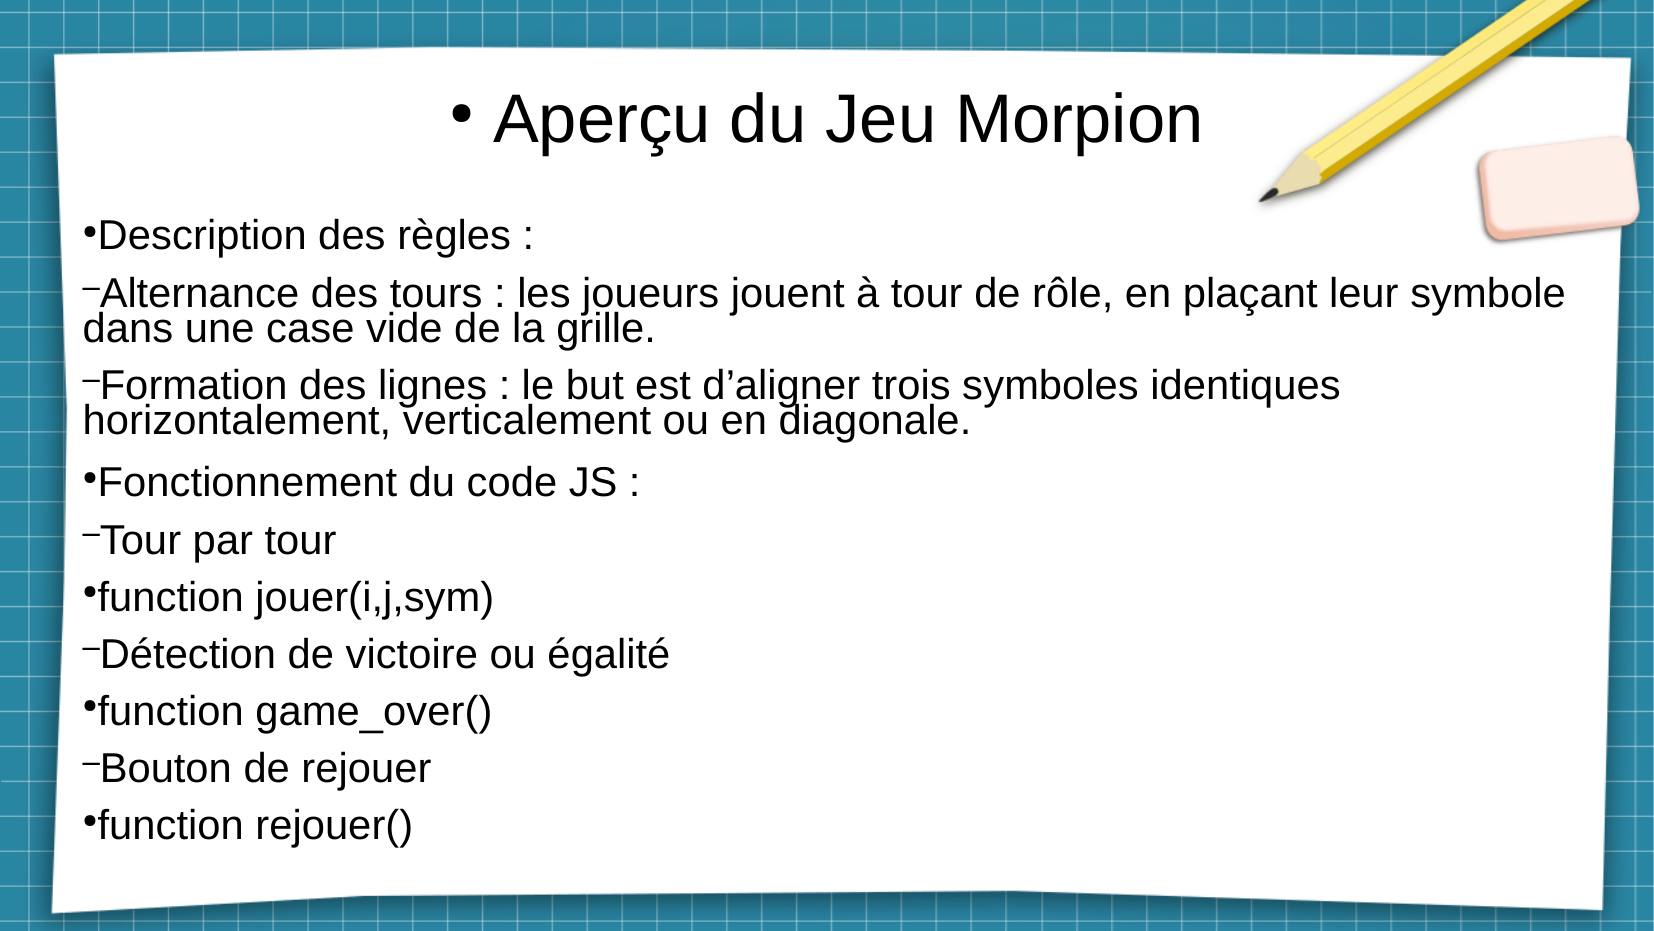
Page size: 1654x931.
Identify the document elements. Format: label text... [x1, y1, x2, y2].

title Aperçu du Jeu Morpion [82, 37, 1571, 193]
list Description des règles : Alternance des tours : les joueurs jouent à tour de rôle, en plaçant leur symbole dans une case vide de la grille. Formation des lignes : le but est d’aligner trois symboles identiques horizontalement, verticalement ou en diagonale. Fonctionnement du code JS : Tour par tour function jouer(i,j,sym) Détection de victoire ou égalité function game_over() Bouton de rejouer function rejouer() [82, 217, 1571, 865]
